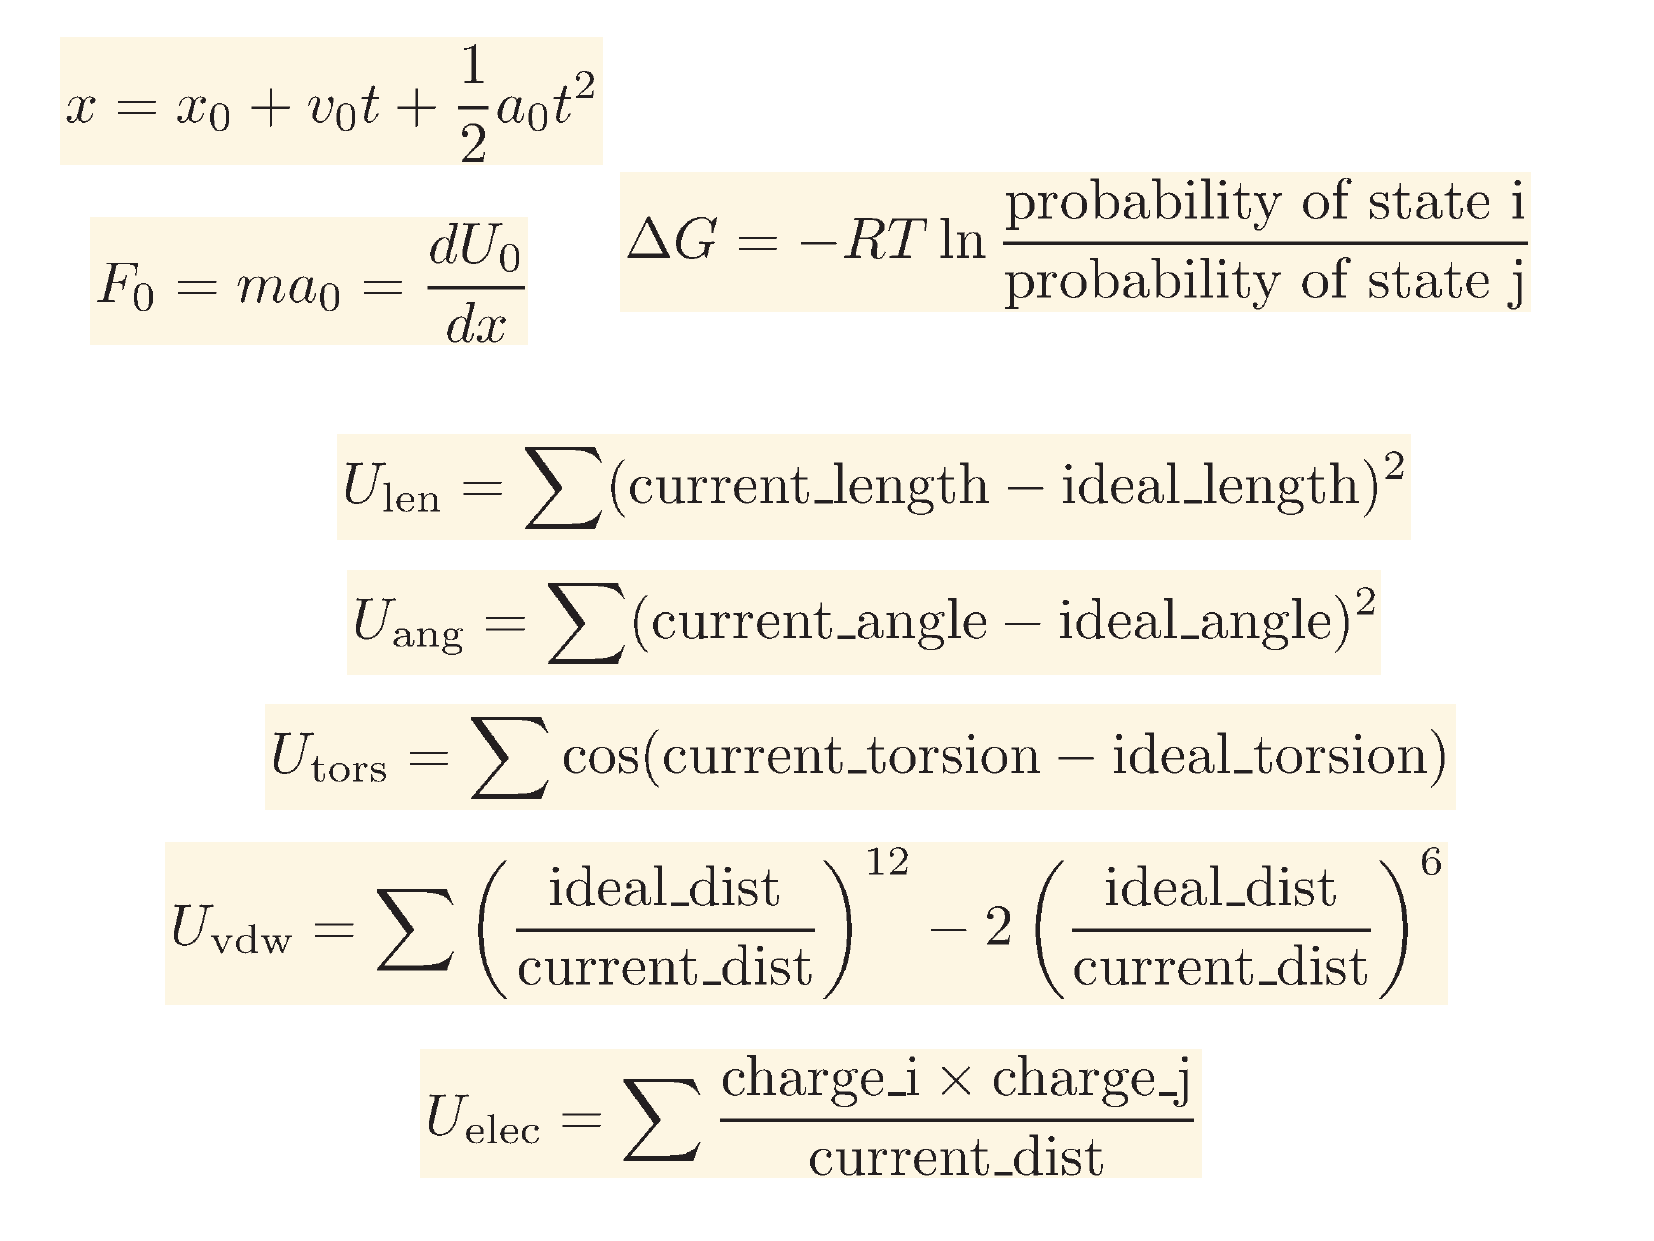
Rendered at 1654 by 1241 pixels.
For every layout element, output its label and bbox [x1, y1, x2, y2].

picture [420, 1049, 1202, 1178]
picture [165, 842, 1448, 1006]
picture [347, 570, 1381, 676]
picture [60, 37, 603, 166]
picture [337, 434, 1411, 540]
picture [90, 217, 528, 346]
picture [265, 704, 1456, 810]
picture [620, 172, 1531, 312]
